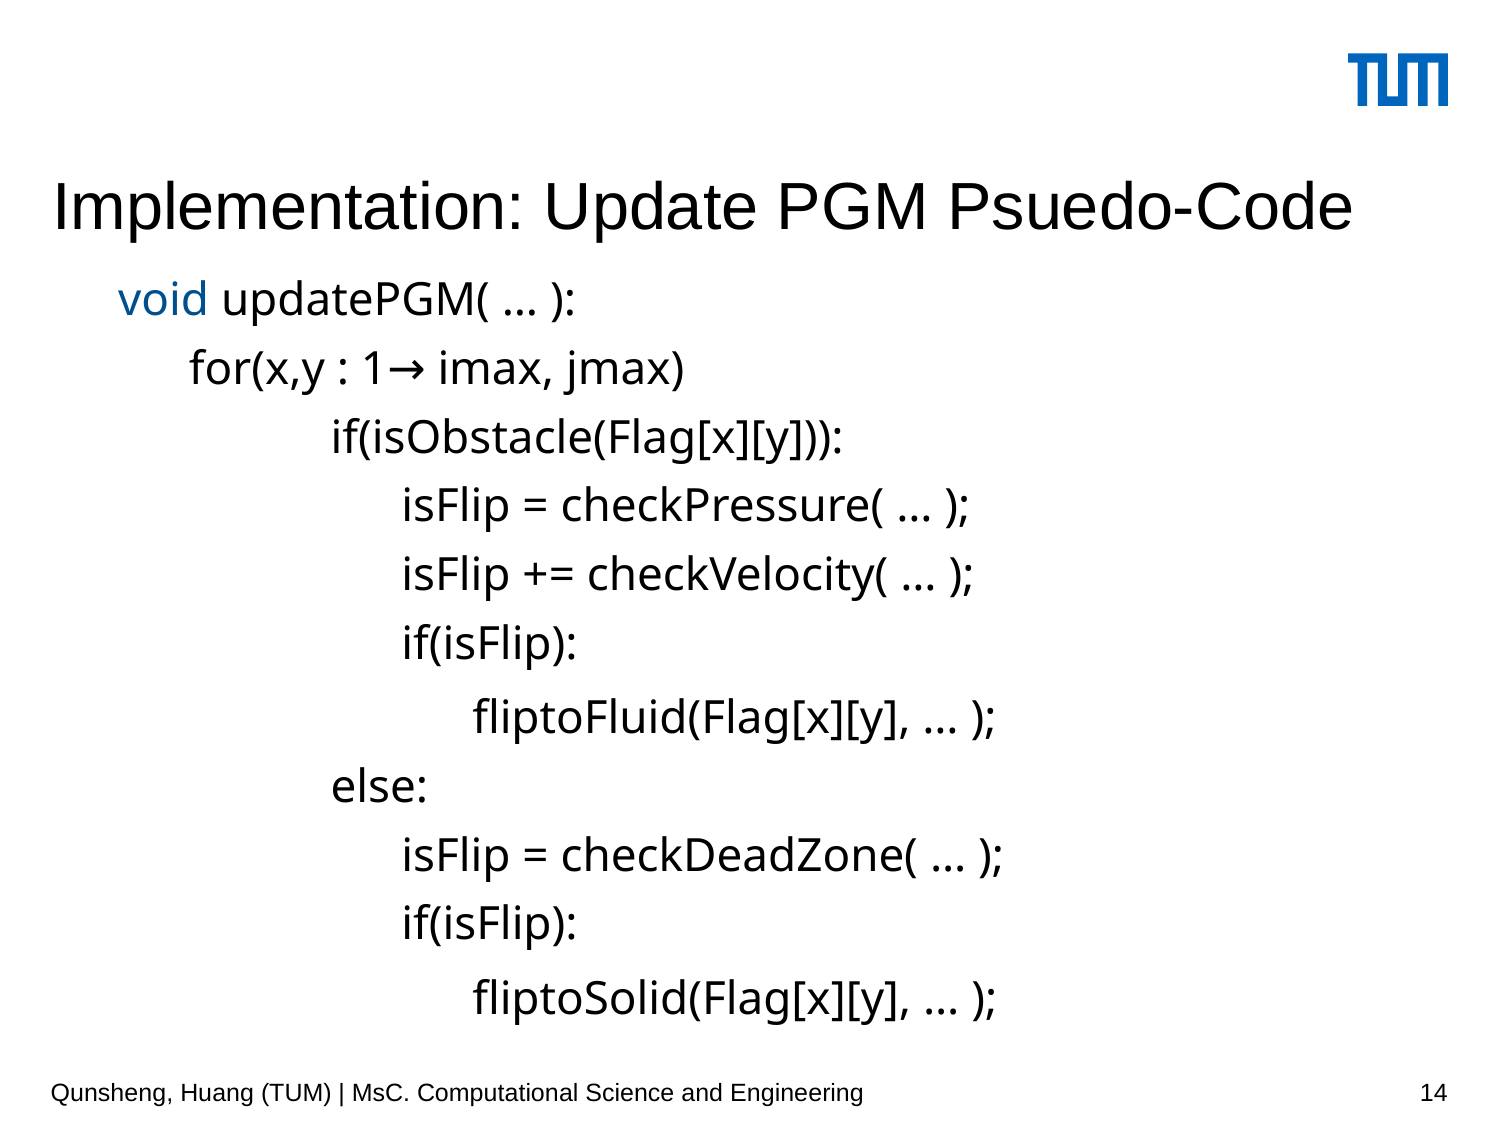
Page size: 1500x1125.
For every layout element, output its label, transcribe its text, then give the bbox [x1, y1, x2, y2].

title Implementation: Update PGM Psuedo-Code [52, 163, 1449, 231]
slide_number <number> [1112, 1061, 1448, 1122]
list void updatePGM( … ): for(x,y : 1→ imax, jmax) if(isObstacle(Flag[x][y])): isFlip = checkPressure( … ); isFlip += checkVelocity( … ); if(isFlip): fliptoFluid(Flag[x][y], … ); else: isFlip = checkDeadZone( … ); if(isFlip): fliptoSolid(Flag[x][y], … ); [47, 269, 1345, 1041]
text_box Qunsheng, Huang (TUM) | MsC. Computational Science and Engineering [50, 1061, 1112, 1122]
